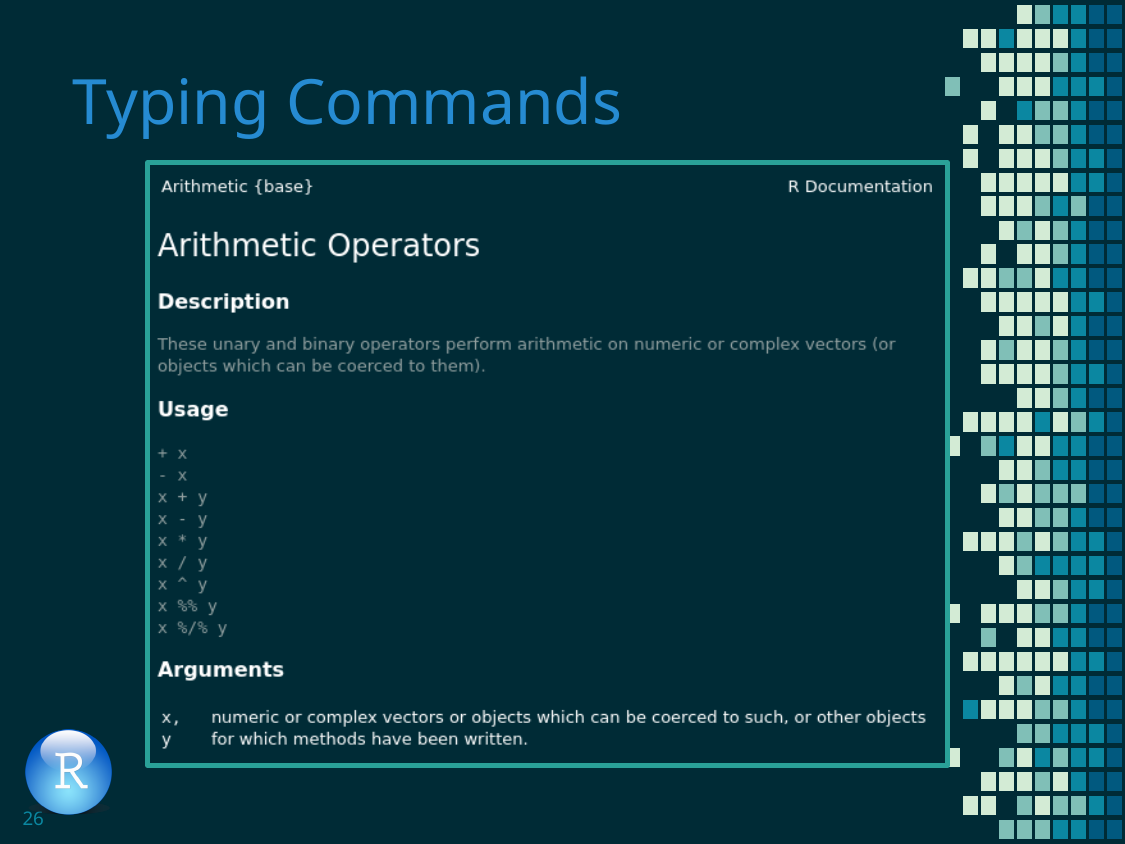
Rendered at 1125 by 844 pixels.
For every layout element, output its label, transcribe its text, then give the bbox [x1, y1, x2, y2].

picture [817, 710, 861, 722]
picture [214, 666, 261, 676]
picture [447, 341, 465, 353]
picture [392, 239, 403, 256]
picture [807, 181, 826, 192]
picture [383, 363, 391, 371]
picture [175, 405, 213, 420]
picture [320, 732, 364, 744]
picture [745, 714, 757, 722]
picture [340, 341, 354, 353]
picture [199, 537, 206, 549]
picture [26, 730, 111, 814]
text_box Typing Commands [57, 11, 890, 153]
picture [271, 714, 278, 722]
picture [287, 363, 294, 371]
picture [187, 600, 197, 611]
picture [924, 183, 929, 191]
picture [611, 714, 619, 722]
picture [199, 581, 206, 593]
picture [265, 732, 286, 744]
picture [608, 341, 617, 349]
picture [373, 732, 391, 744]
picture [159, 625, 166, 633]
picture [159, 603, 166, 611]
picture [767, 338, 789, 353]
picture [792, 341, 798, 349]
picture [219, 625, 226, 634]
picture [419, 732, 458, 744]
picture [267, 337, 295, 349]
picture [490, 734, 501, 744]
picture [816, 339, 840, 349]
picture [199, 516, 206, 528]
picture [209, 603, 216, 615]
picture [789, 181, 798, 192]
picture [159, 449, 166, 457]
picture [886, 181, 890, 192]
picture [518, 341, 526, 349]
picture [354, 239, 369, 262]
picture [657, 341, 680, 349]
picture [253, 363, 259, 371]
picture [730, 341, 738, 349]
picture [228, 710, 268, 722]
picture [198, 341, 206, 347]
picture [392, 736, 411, 744]
picture [277, 363, 284, 371]
picture [422, 234, 432, 256]
picture [694, 341, 701, 349]
picture [159, 516, 166, 524]
picture [304, 337, 316, 349]
picture [225, 341, 253, 349]
picture [223, 359, 245, 371]
picture [739, 341, 764, 349]
picture [903, 181, 921, 192]
picture [198, 622, 207, 633]
picture [361, 341, 369, 349]
picture [498, 712, 531, 722]
picture [775, 710, 787, 724]
picture [358, 363, 366, 371]
picture [169, 338, 176, 349]
picture [199, 559, 207, 571]
picture [849, 183, 878, 192]
picture [229, 181, 247, 192]
picture [212, 732, 217, 744]
picture [163, 714, 170, 722]
picture [185, 180, 199, 192]
picture [867, 710, 885, 722]
picture [393, 712, 418, 722]
picture [262, 359, 270, 371]
picture [213, 714, 225, 722]
picture [426, 341, 439, 349]
picture [601, 714, 608, 722]
picture [240, 732, 262, 744]
picture [562, 710, 583, 722]
picture [662, 714, 680, 722]
picture [158, 233, 178, 256]
picture [178, 622, 187, 633]
picture [328, 233, 349, 256]
picture [468, 337, 479, 349]
picture [540, 337, 570, 349]
picture [430, 714, 443, 722]
picture [399, 341, 407, 349]
picture [253, 341, 259, 353]
picture [344, 714, 352, 726]
picture [162, 181, 183, 192]
picture [159, 401, 172, 416]
picture [698, 710, 716, 722]
picture [842, 341, 850, 349]
picture [317, 714, 341, 722]
picture [372, 341, 397, 353]
picture [159, 537, 166, 545]
picture [326, 341, 337, 349]
picture [218, 736, 233, 744]
picture [465, 732, 487, 744]
picture [319, 341, 326, 349]
picture [635, 341, 643, 349]
picture [159, 494, 166, 502]
picture [302, 239, 316, 256]
picture [503, 736, 527, 744]
picture [184, 363, 197, 371]
picture [409, 339, 414, 349]
picture [163, 736, 170, 748]
picture [652, 714, 660, 722]
picture [730, 714, 738, 722]
picture [892, 183, 899, 192]
picture [265, 180, 283, 192]
picture [181, 239, 191, 256]
picture [573, 339, 588, 349]
picture [434, 239, 450, 256]
picture [294, 736, 318, 744]
picture [529, 337, 537, 349]
picture [372, 239, 388, 256]
picture [233, 239, 258, 256]
picture [256, 180, 260, 194]
picture [159, 559, 166, 567]
picture [449, 363, 457, 371]
picture [203, 183, 226, 192]
picture [853, 341, 865, 349]
picture [263, 239, 279, 256]
picture [708, 341, 716, 349]
picture [455, 239, 478, 256]
picture [404, 239, 418, 256]
picture [620, 341, 627, 349]
picture [450, 714, 466, 722]
picture [719, 341, 724, 349]
picture [438, 359, 446, 371]
picture [355, 711, 376, 722]
picture [175, 666, 211, 680]
picture [179, 341, 195, 349]
picture [159, 581, 166, 589]
picture [724, 712, 729, 722]
picture [281, 234, 291, 256]
picture [383, 714, 391, 722]
picture [880, 341, 895, 349]
picture [683, 714, 688, 722]
picture [286, 183, 303, 192]
picture [795, 714, 803, 722]
picture [918, 714, 925, 722]
slide_number <number> [11, 795, 79, 844]
picture [480, 341, 510, 349]
picture [313, 359, 331, 371]
picture [158, 359, 172, 371]
picture [689, 714, 696, 722]
picture [158, 662, 172, 676]
picture [829, 183, 846, 192]
picture [159, 294, 211, 308]
picture [308, 714, 315, 720]
picture [199, 494, 206, 506]
picture [893, 712, 917, 722]
picture [263, 662, 284, 676]
picture [200, 234, 211, 256]
picture [591, 337, 601, 349]
picture [214, 232, 229, 256]
picture [538, 710, 559, 722]
picture [216, 405, 228, 416]
picture [806, 714, 811, 722]
picture [473, 710, 495, 726]
picture [592, 714, 598, 722]
picture [179, 493, 186, 500]
picture [178, 600, 187, 611]
picture [683, 337, 691, 349]
picture [419, 714, 427, 722]
picture [460, 363, 473, 371]
picture [286, 714, 302, 722]
picture [415, 341, 423, 349]
picture [627, 711, 646, 722]
picture [214, 294, 289, 312]
